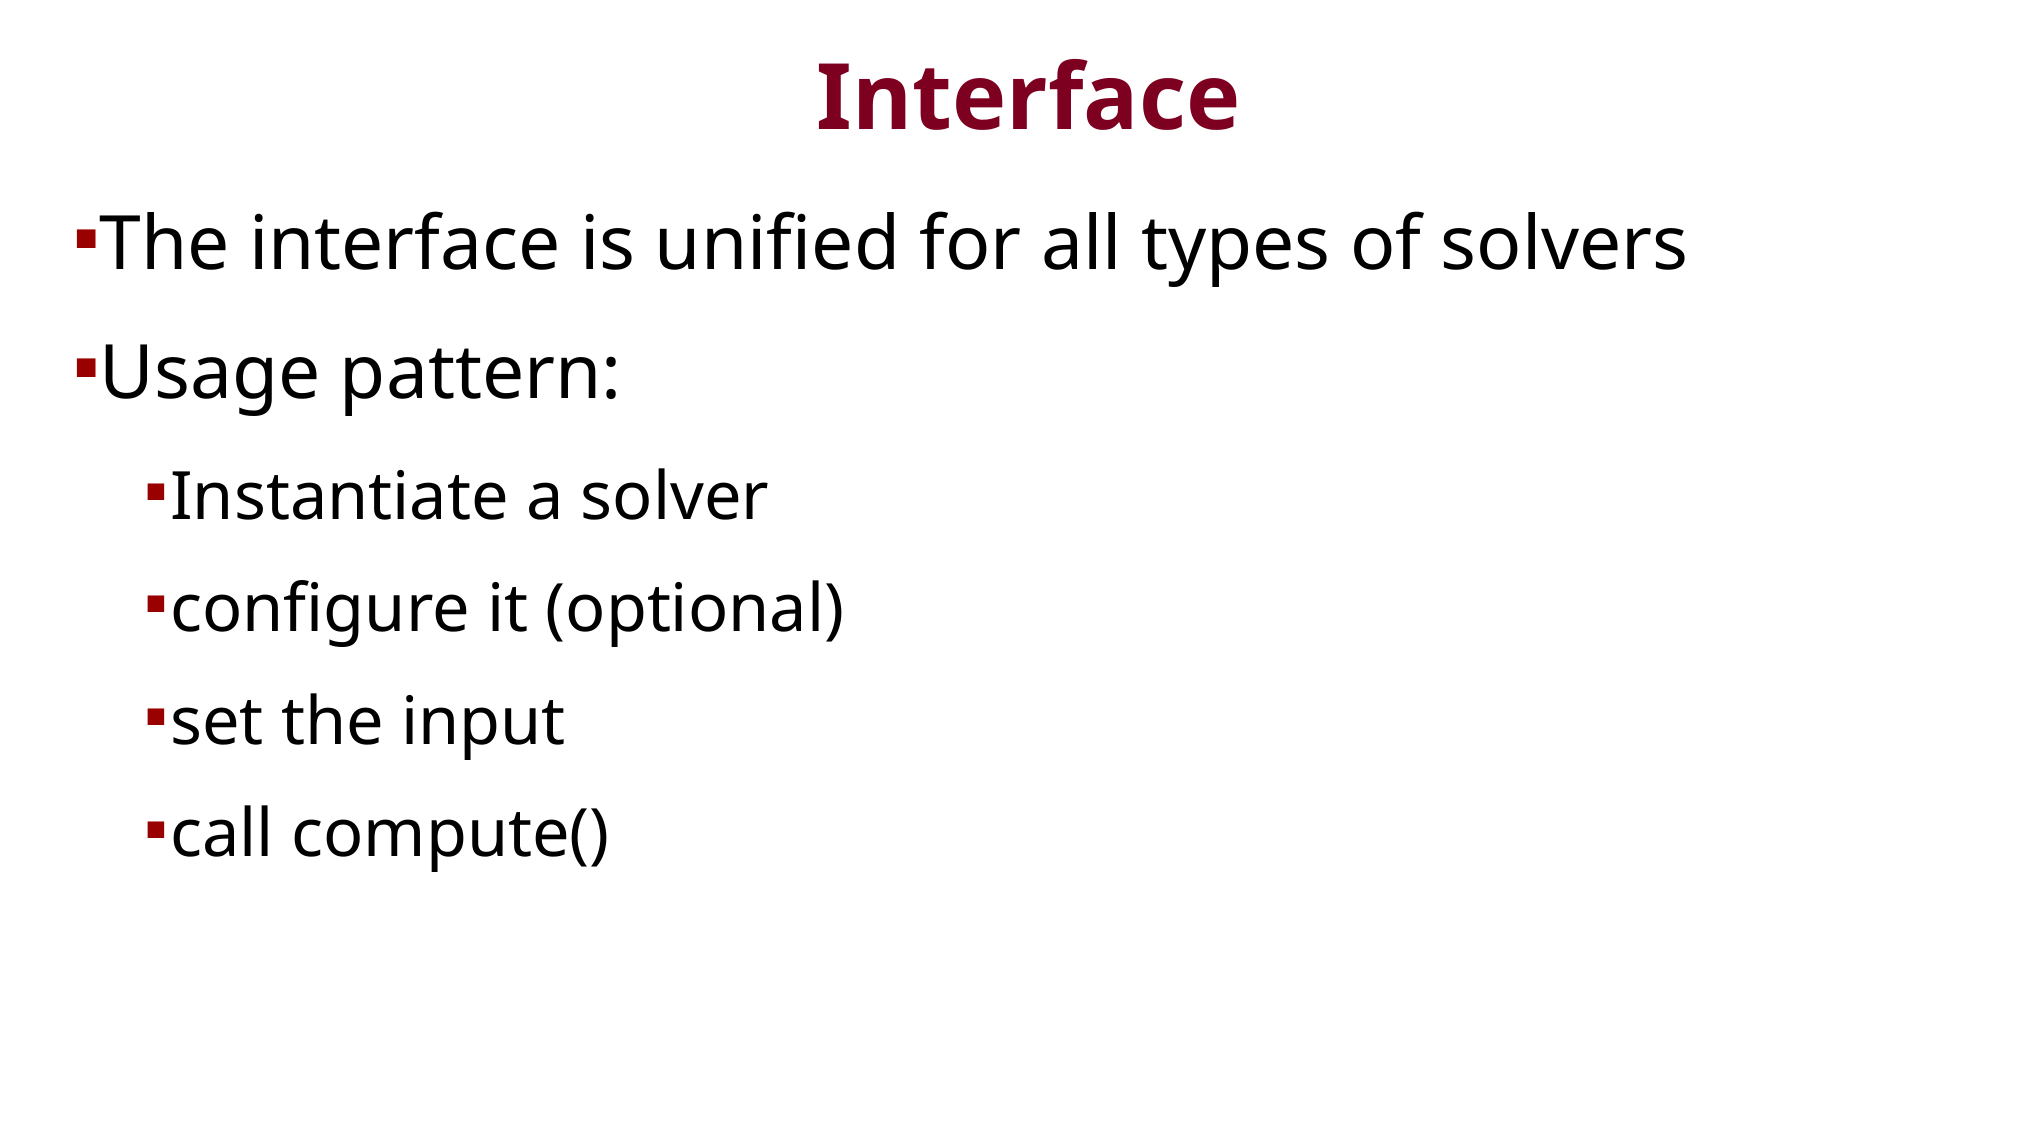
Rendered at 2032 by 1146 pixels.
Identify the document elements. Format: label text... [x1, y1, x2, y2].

title Interface [37, 10, 2020, 178]
list The interface is unified for all types of solvers Usage pattern: Instantiate a solver configure it (optional) set the input call compute() [59, 188, 1985, 1111]
